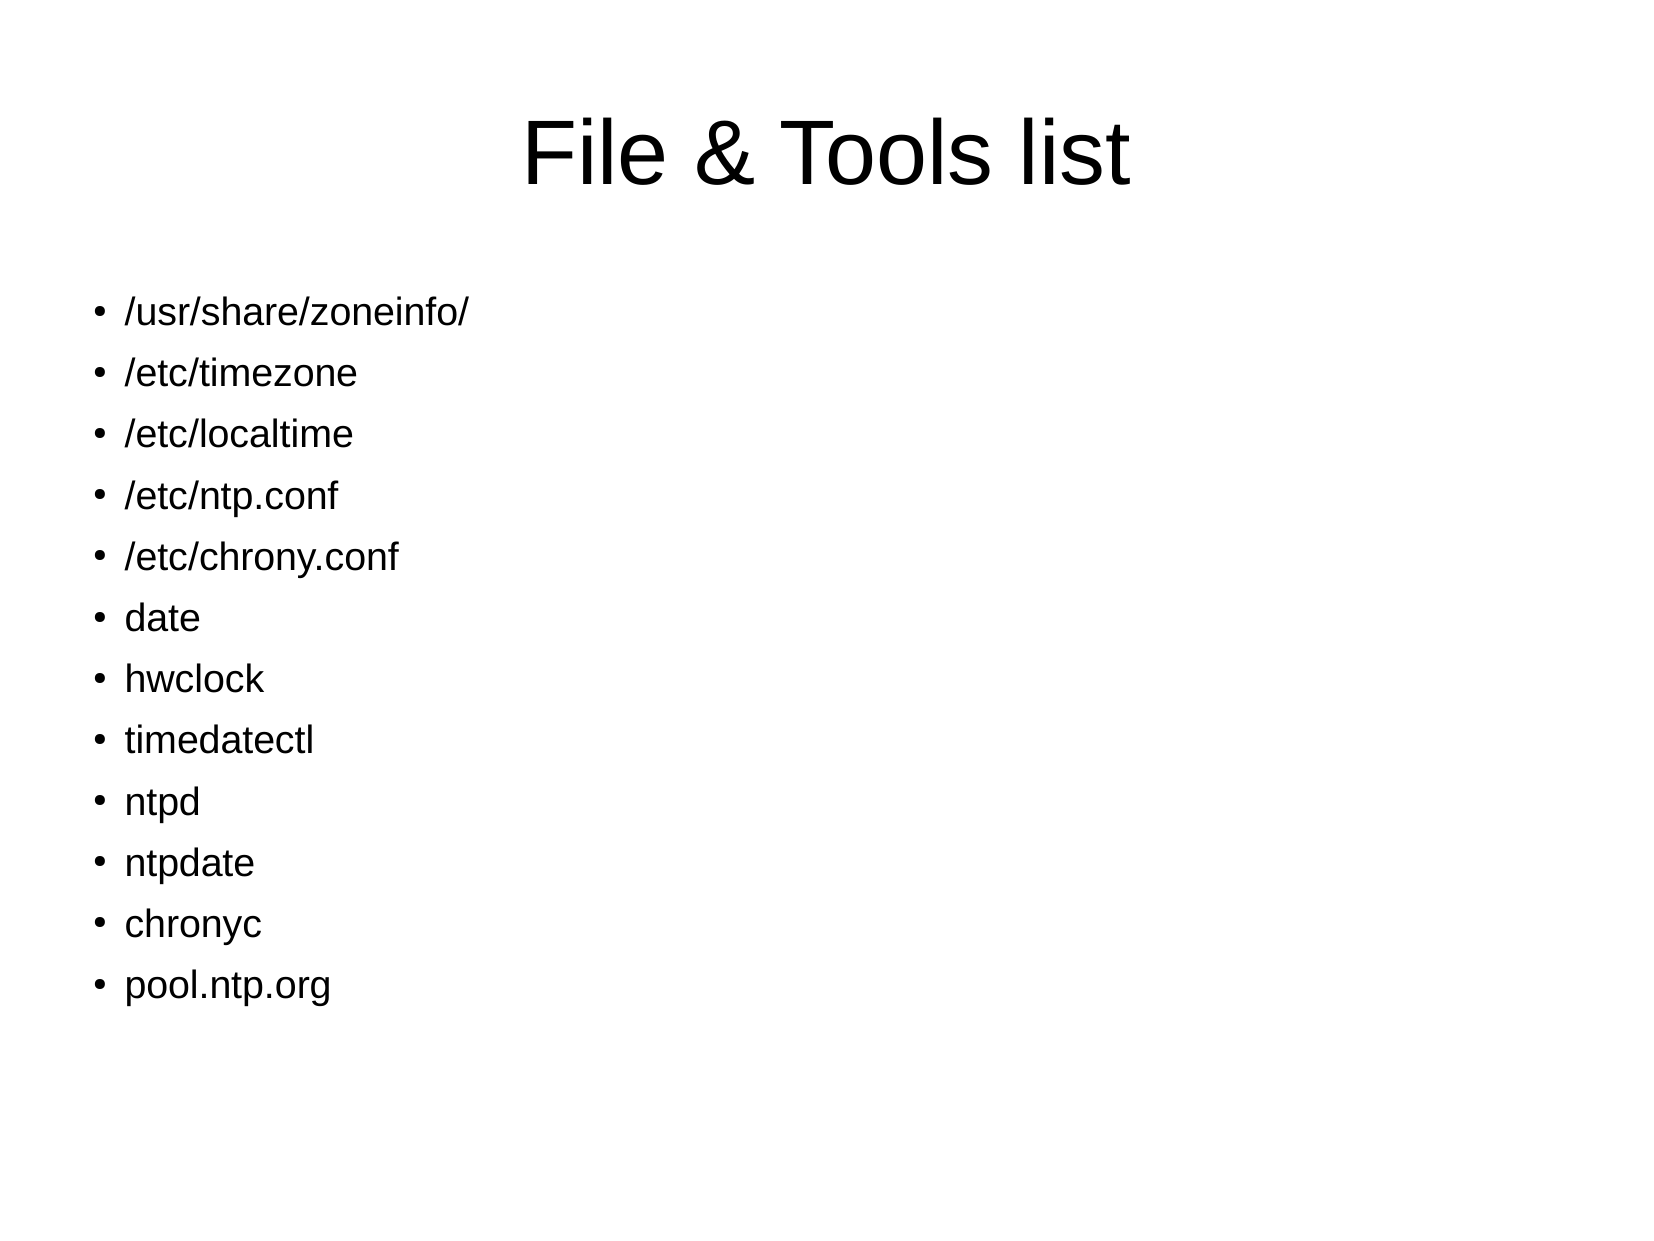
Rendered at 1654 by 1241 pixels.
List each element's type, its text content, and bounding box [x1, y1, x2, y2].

list /usr/share/zoneinfo/ /etc/timezone /etc/localtime /etc/ntp.conf /etc/chrony.conf date hwclock timedatectl ntpd ntpdate chronyc pool.ntp.org [82, 290, 1571, 1010]
title File & Tools list [82, 49, 1571, 257]
